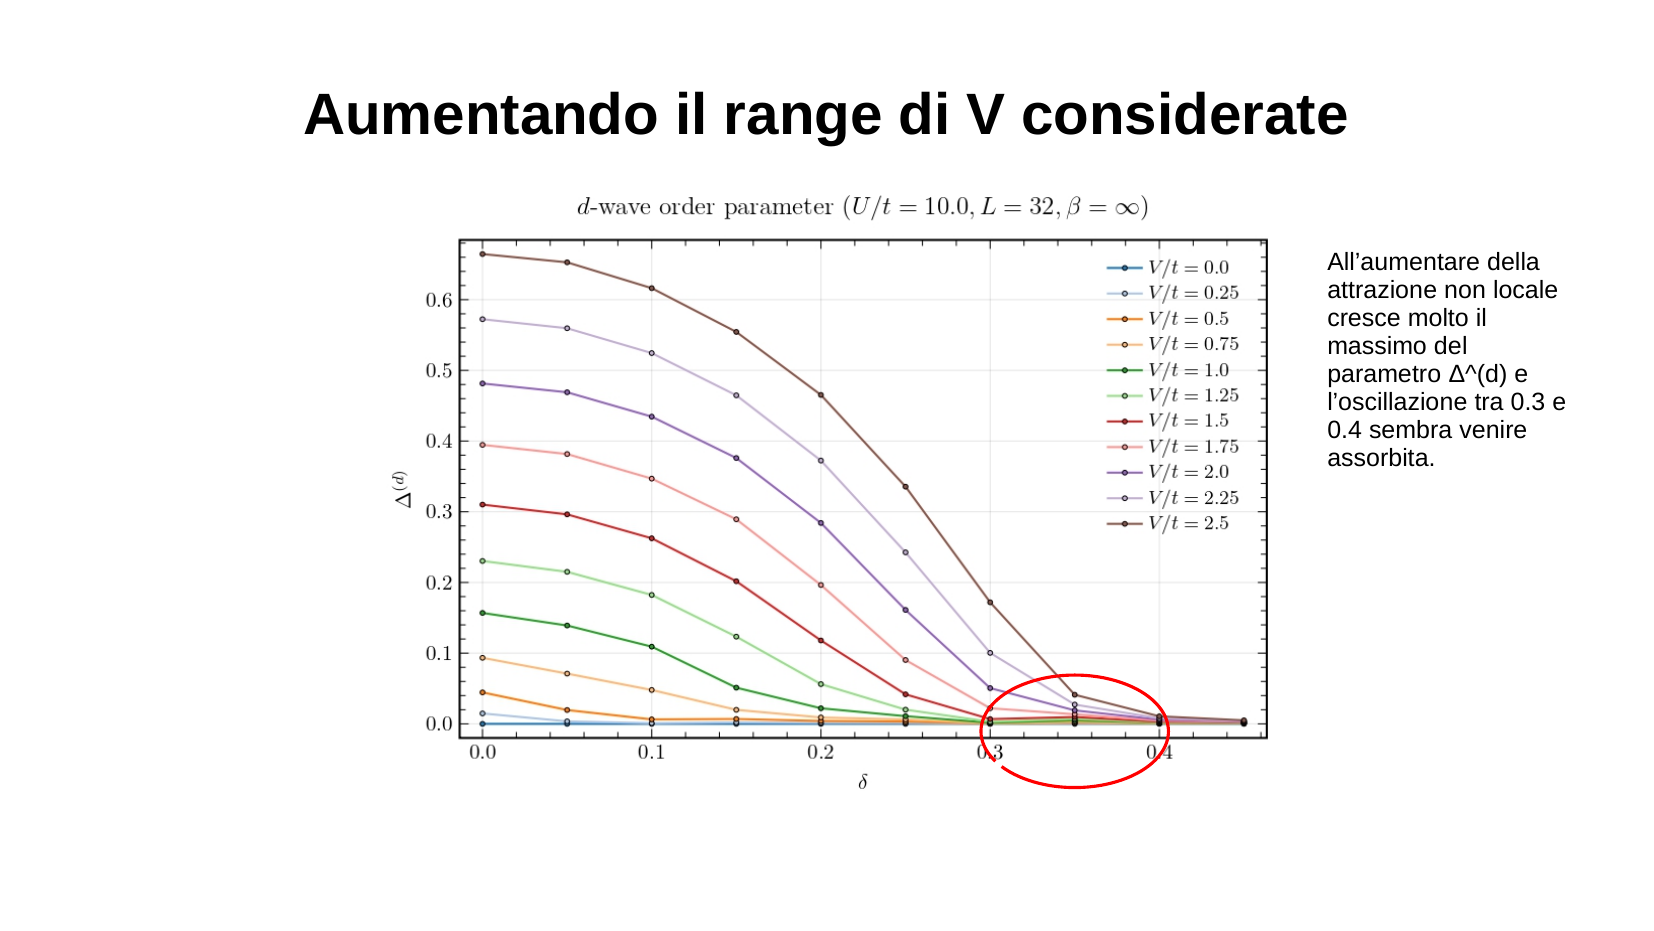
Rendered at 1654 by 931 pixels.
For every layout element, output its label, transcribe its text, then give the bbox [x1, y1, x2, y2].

picture [376, 179, 1277, 811]
title Aumentando il range di V considerate [82, 37, 1571, 193]
text_box All’aumentare della attrazione non locale cresce molto il massimo del parametro Δ^(d) e l’oscillazione tra 0.3 e 0.4 sembra venire assorbita. [1312, 240, 1603, 747]
